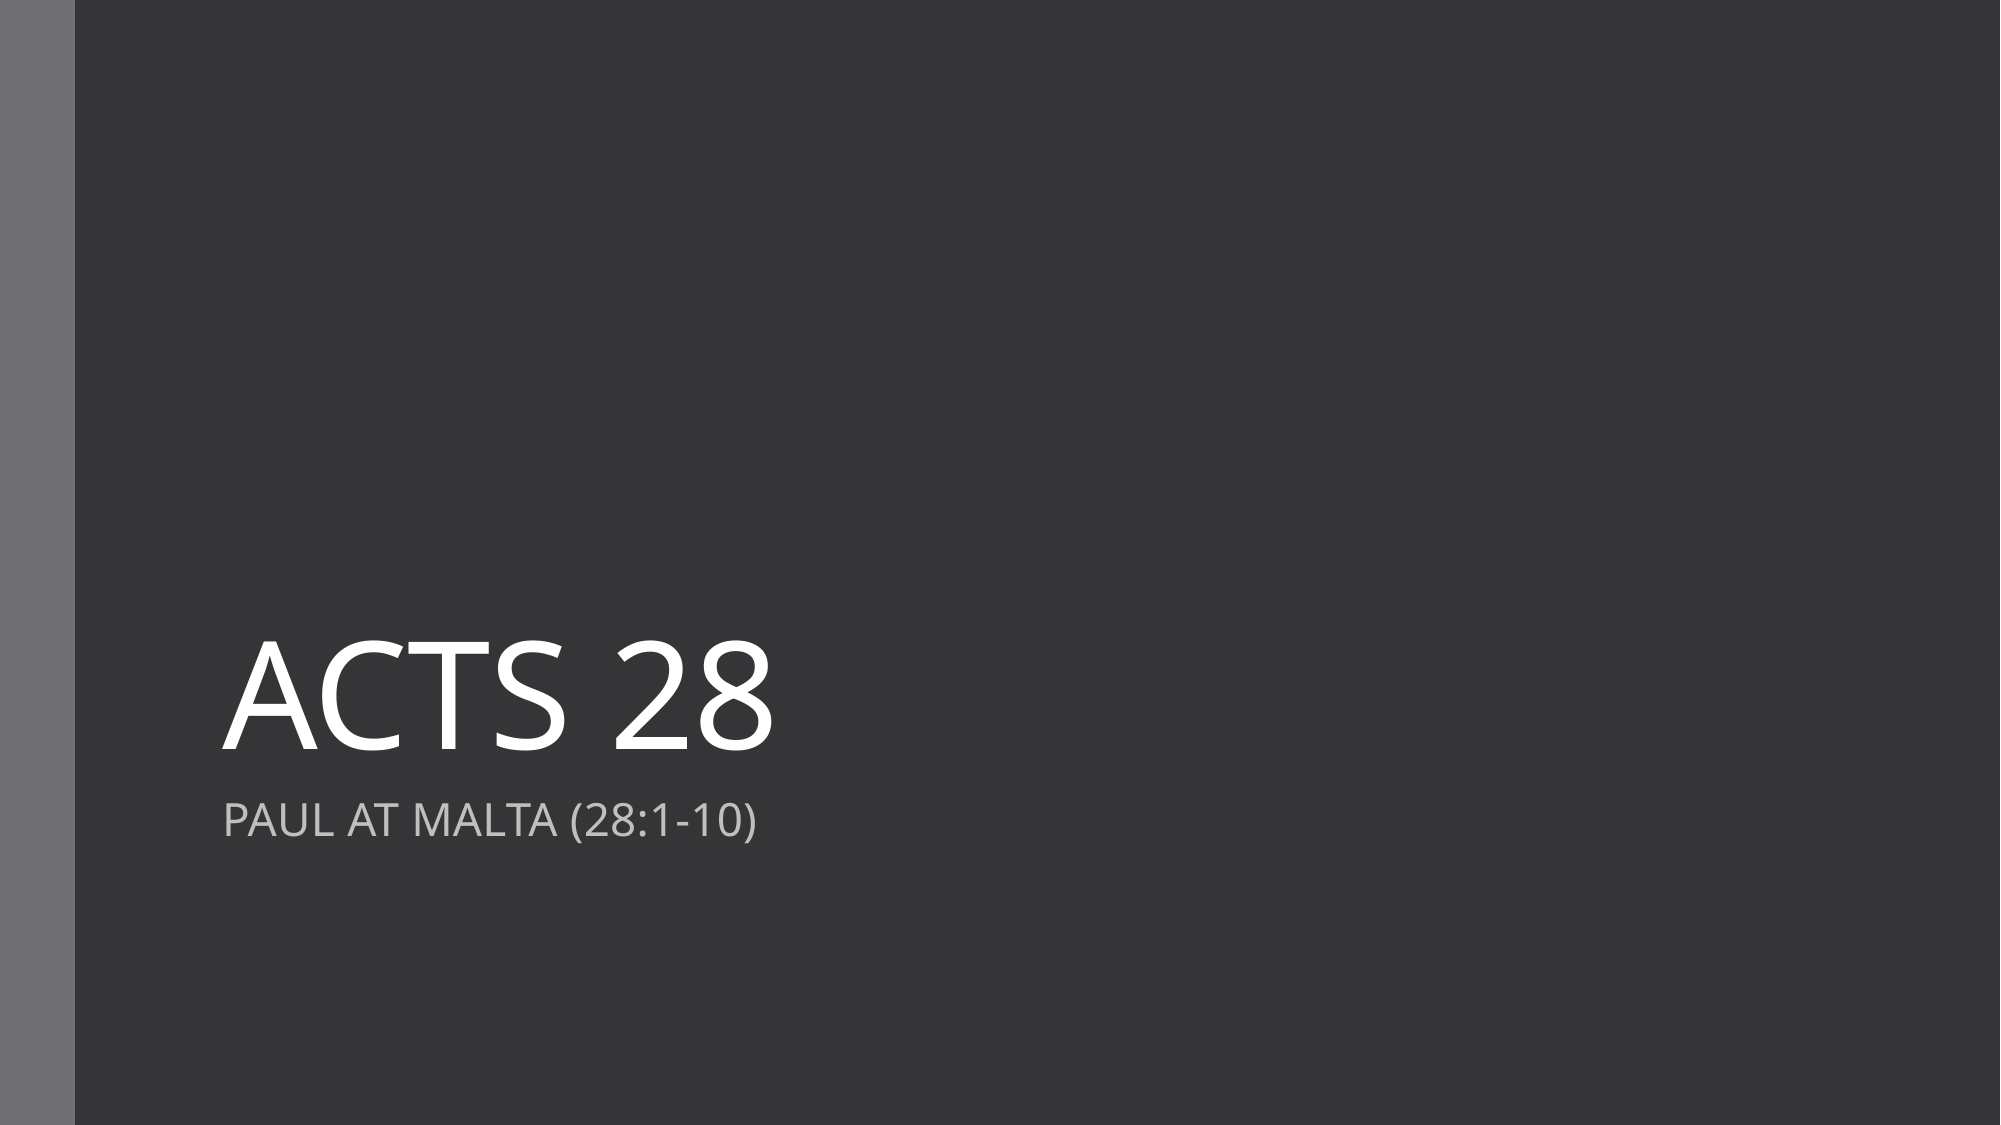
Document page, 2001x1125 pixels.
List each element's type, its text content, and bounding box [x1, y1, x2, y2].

subtitle PAUL AT MALTA (28:1-10) [206, 787, 1752, 1066]
title ACTS 28 [206, 124, 1752, 787]
